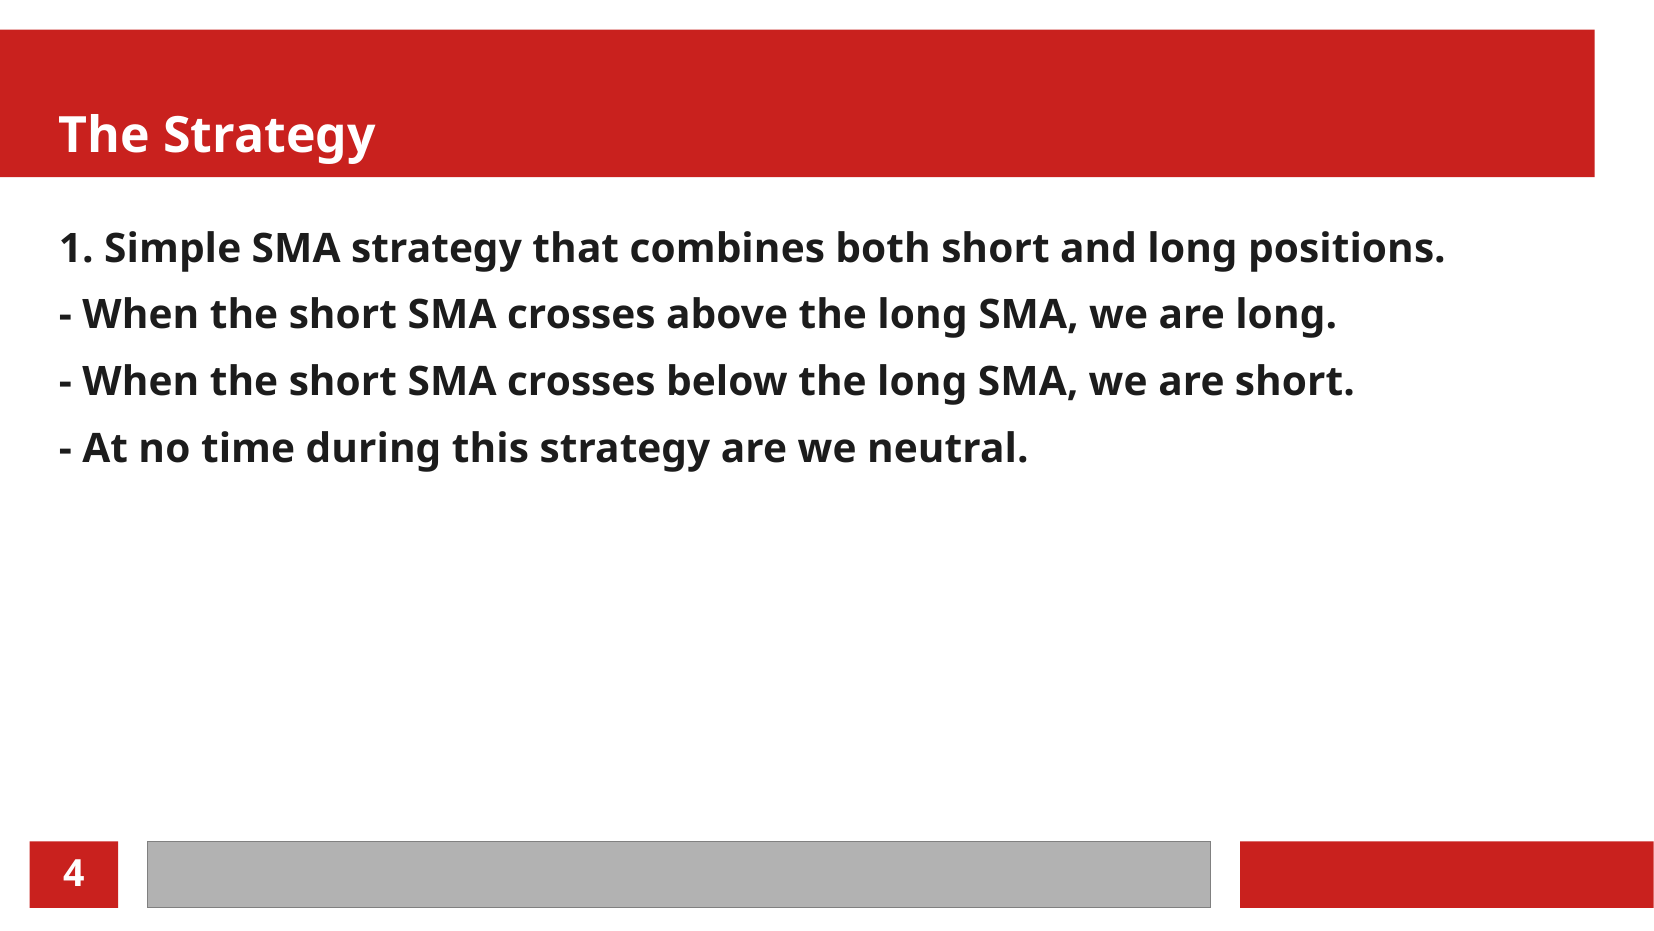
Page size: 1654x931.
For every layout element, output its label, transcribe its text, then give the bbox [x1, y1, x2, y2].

title The Strategy [59, 44, 1595, 163]
text_box [0, 841, 178, 908]
list 1. Simple SMA strategy that combines both short and long positions. - When the short SMA crosses above the long SMA, we are long. - When the short SMA crosses below the long SMA, we are short. - At no time during this strategy are we neutral. [59, 221, 1565, 798]
